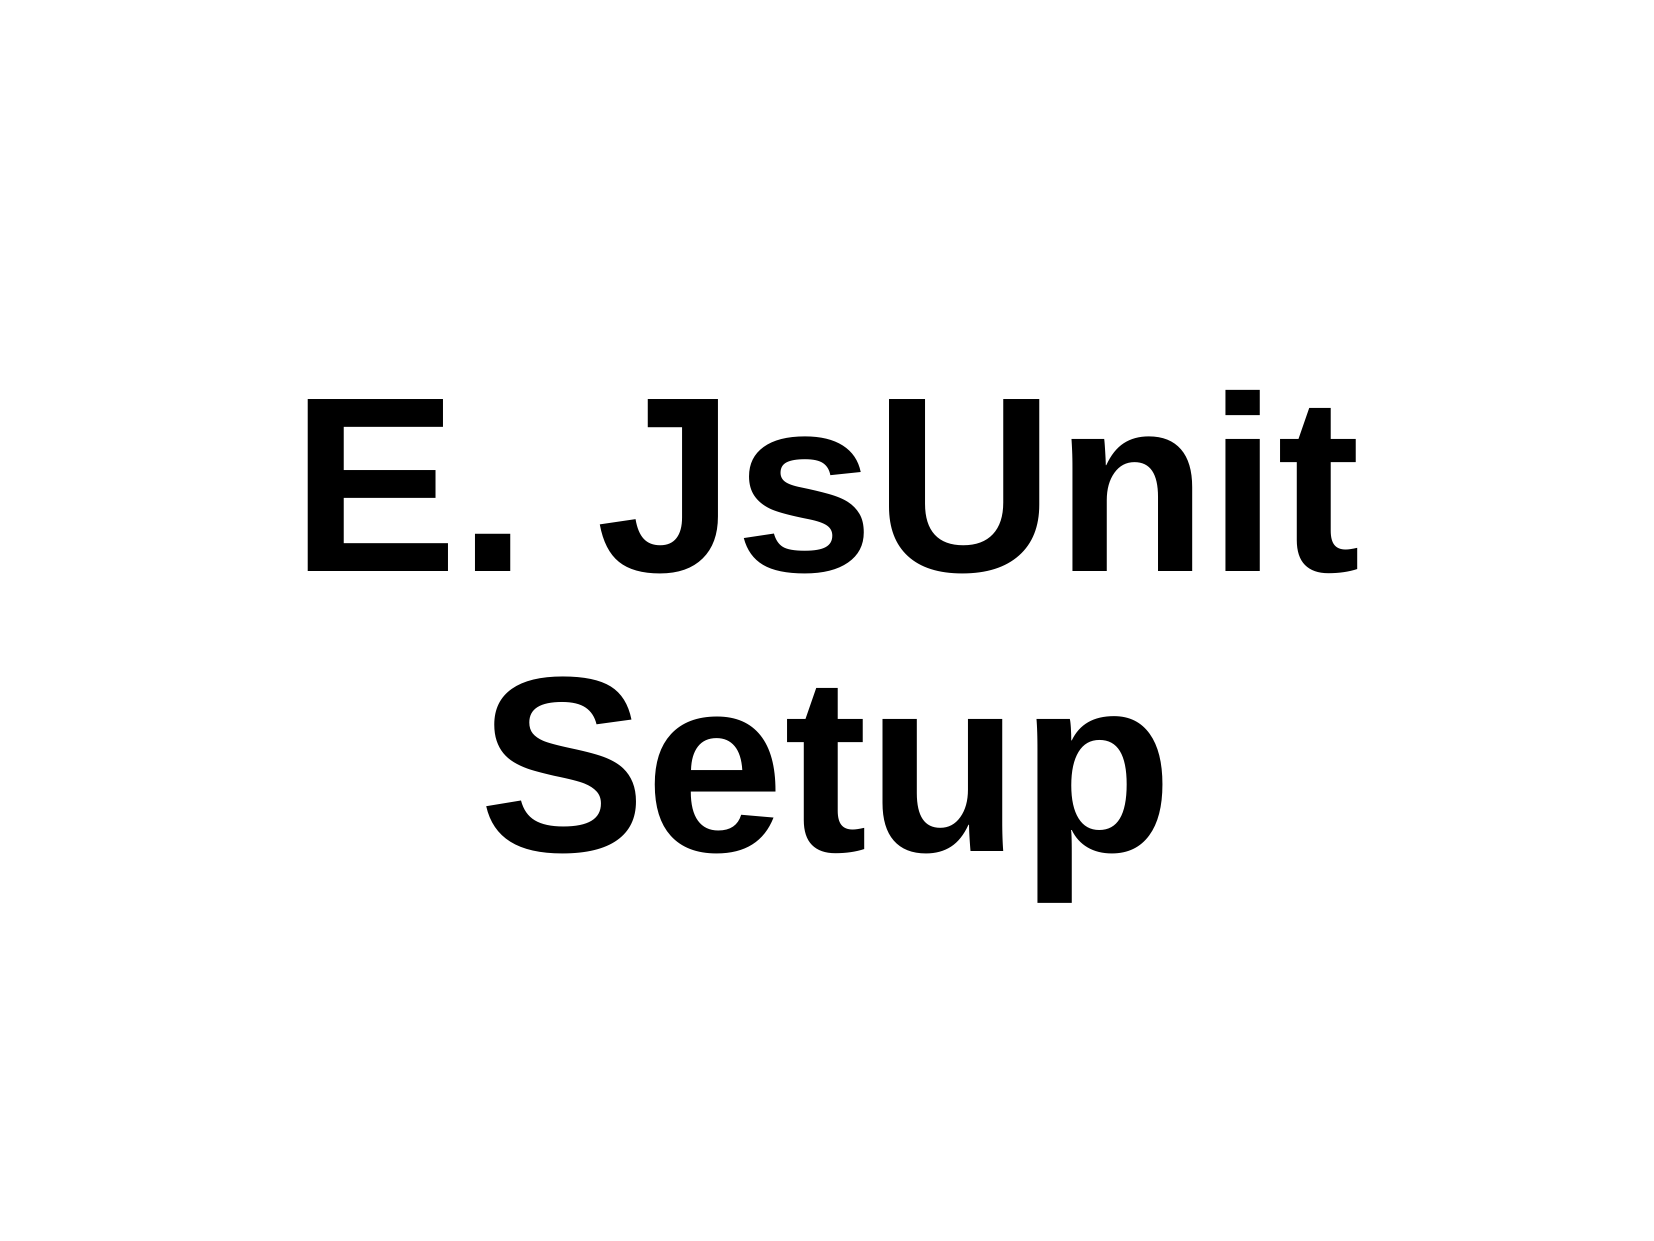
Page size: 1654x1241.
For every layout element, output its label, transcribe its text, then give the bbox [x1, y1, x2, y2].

title E. JsUnit Setup [82, 49, 1571, 1201]
